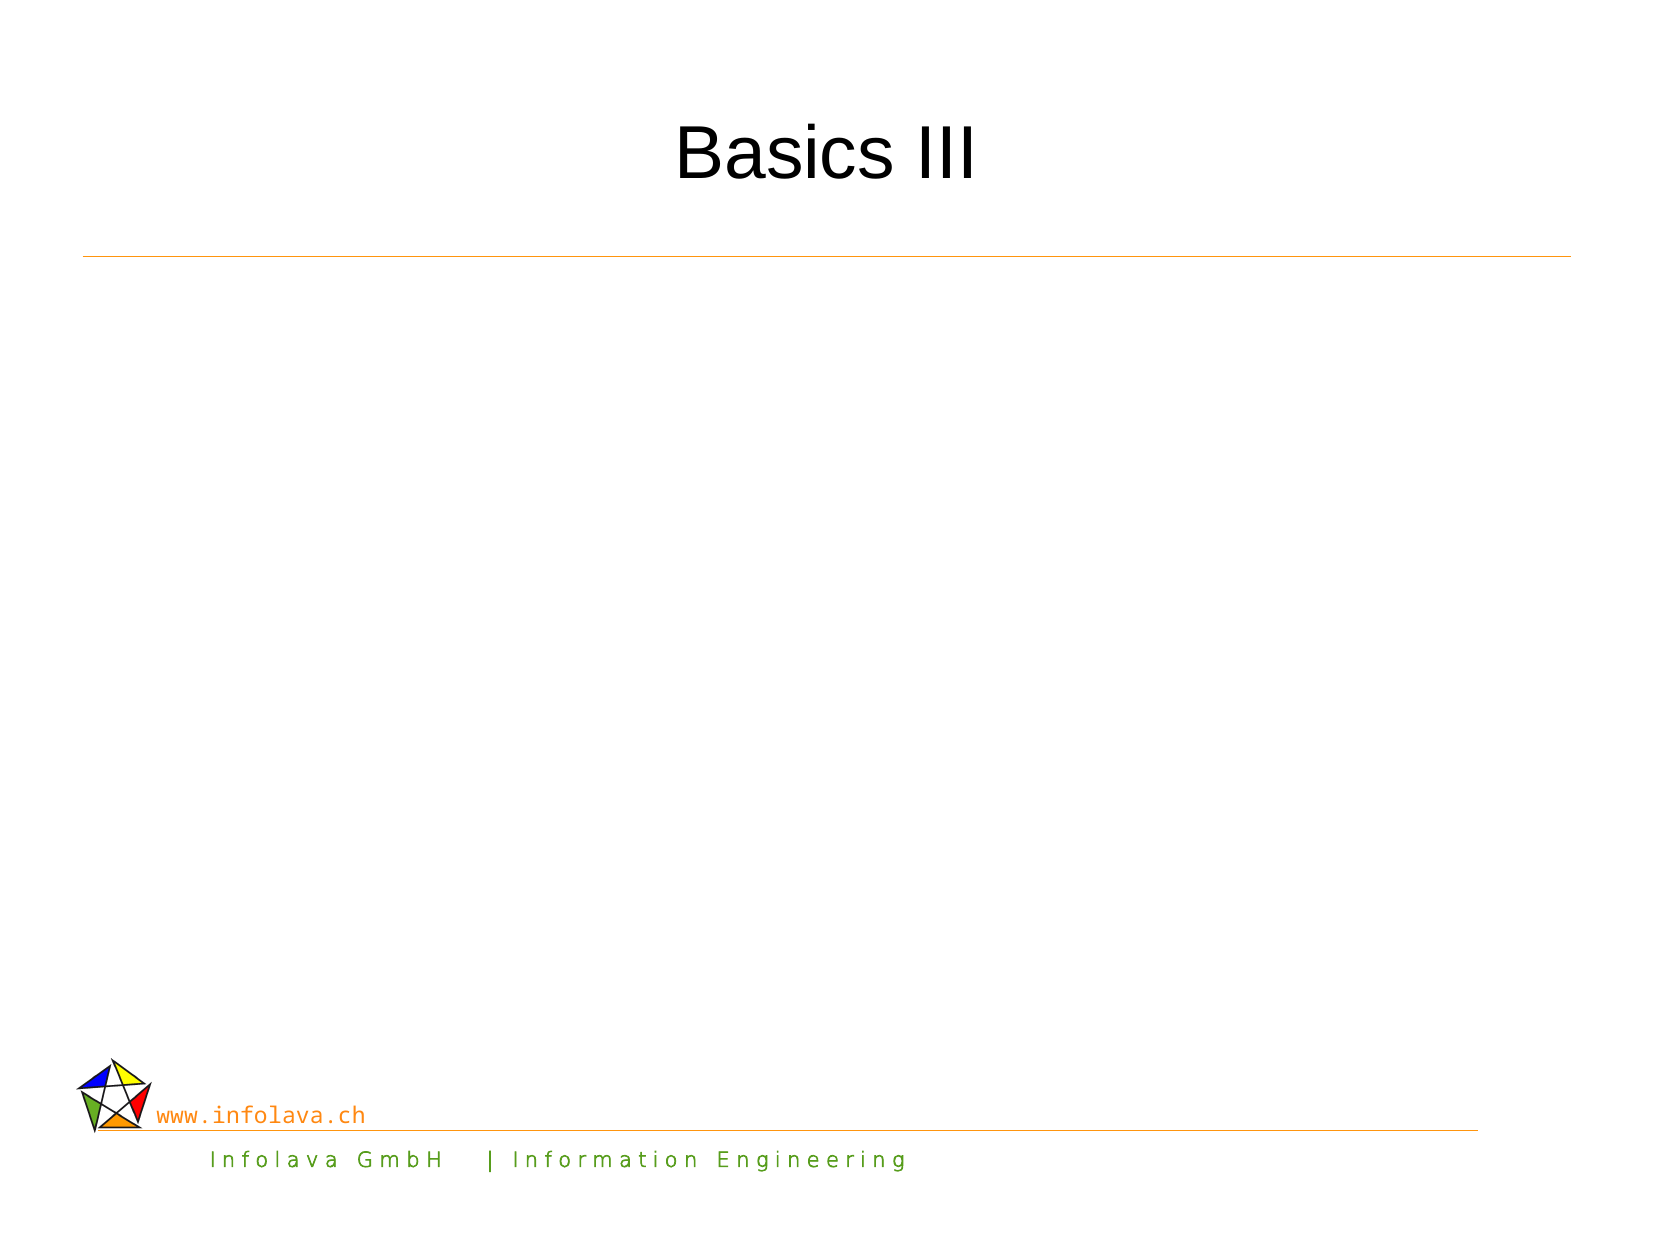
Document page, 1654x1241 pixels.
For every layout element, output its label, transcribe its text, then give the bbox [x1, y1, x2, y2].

picture [76, 1058, 152, 1134]
title Basics III [82, 49, 1571, 257]
